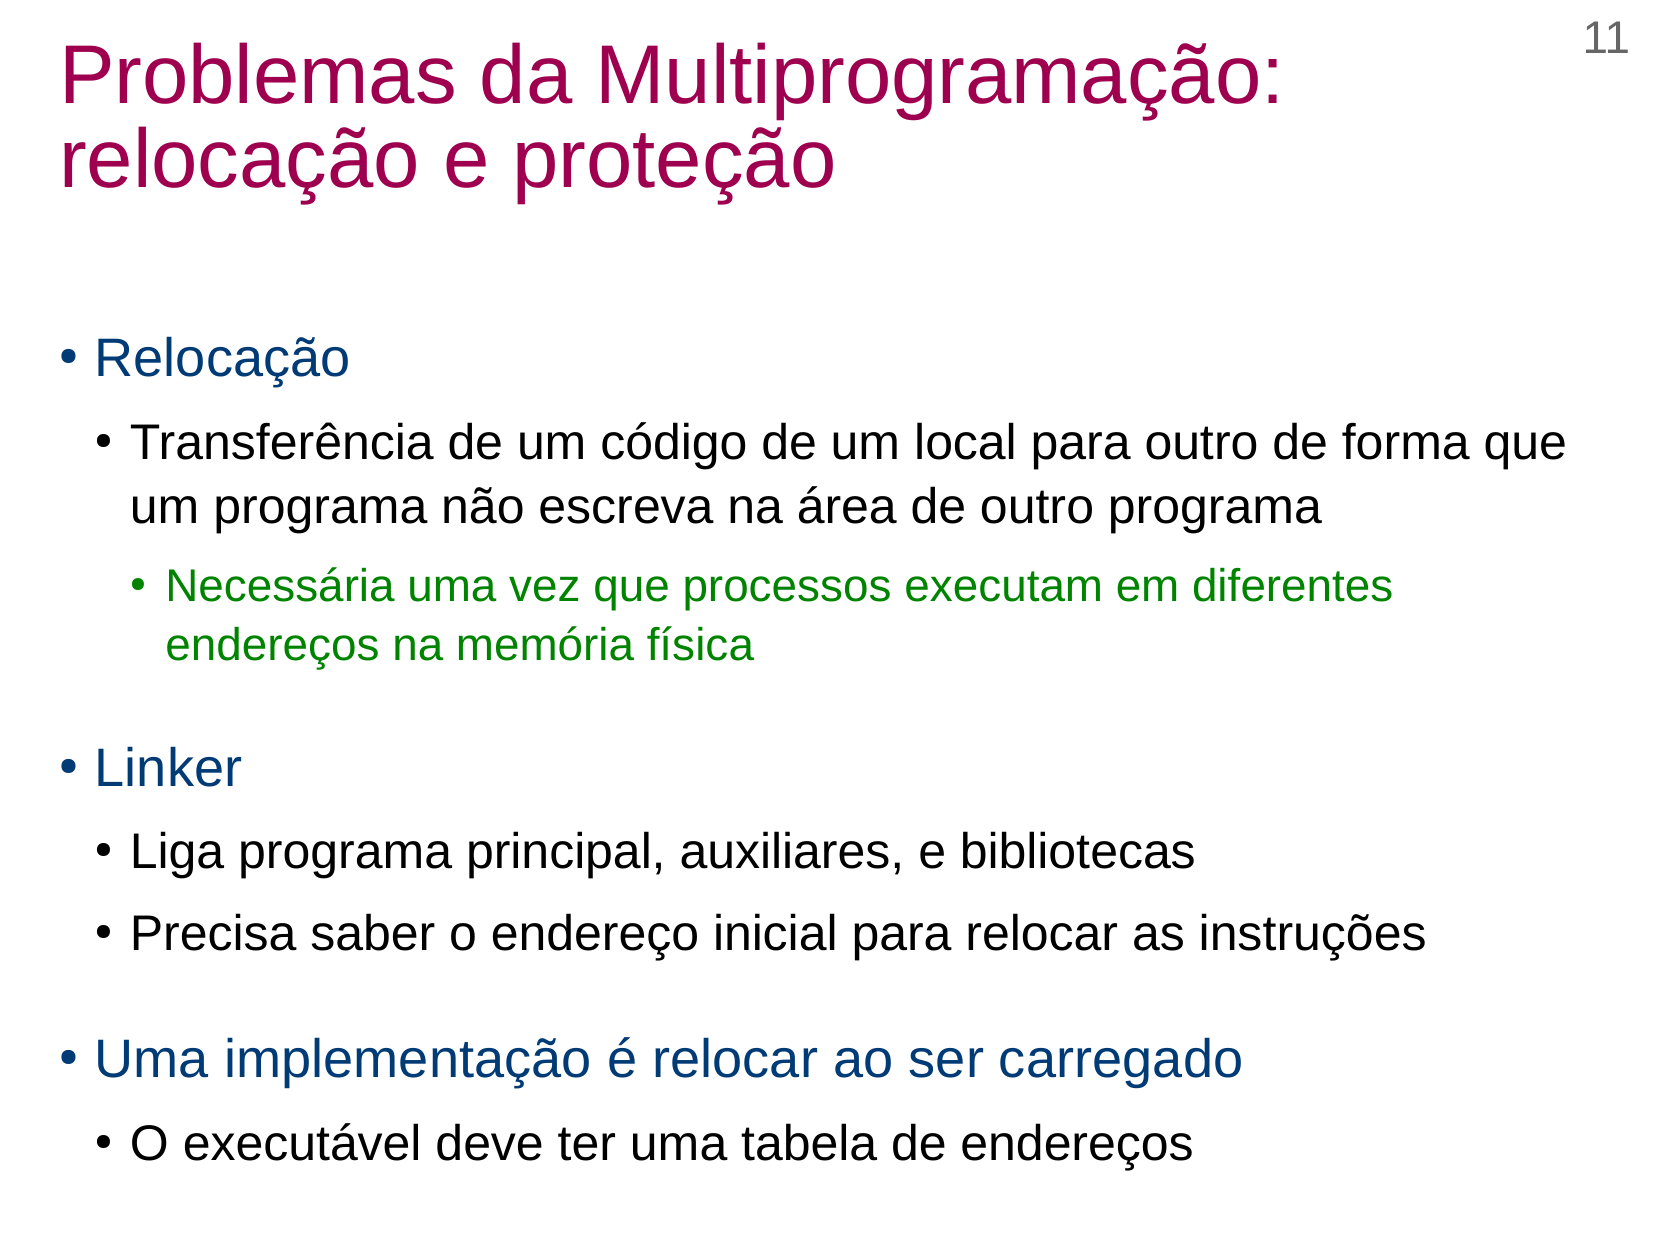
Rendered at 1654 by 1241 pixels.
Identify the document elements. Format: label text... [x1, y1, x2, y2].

title Problemas da Multiprogramação: relocação e proteção [59, 4, 1595, 237]
list Relocação Transferência de um código de um local para outro de forma que um programa não escreva na área de outro programa Necessária uma vez que processos executam em diferentes endereços na memória física Linker Liga programa principal, auxiliares, e bibliotecas Precisa saber o endereço inicial para relocar as instruções Uma implementação é relocar ao ser carregado O executável deve ter uma tabela de endereços [59, 318, 1595, 1211]
